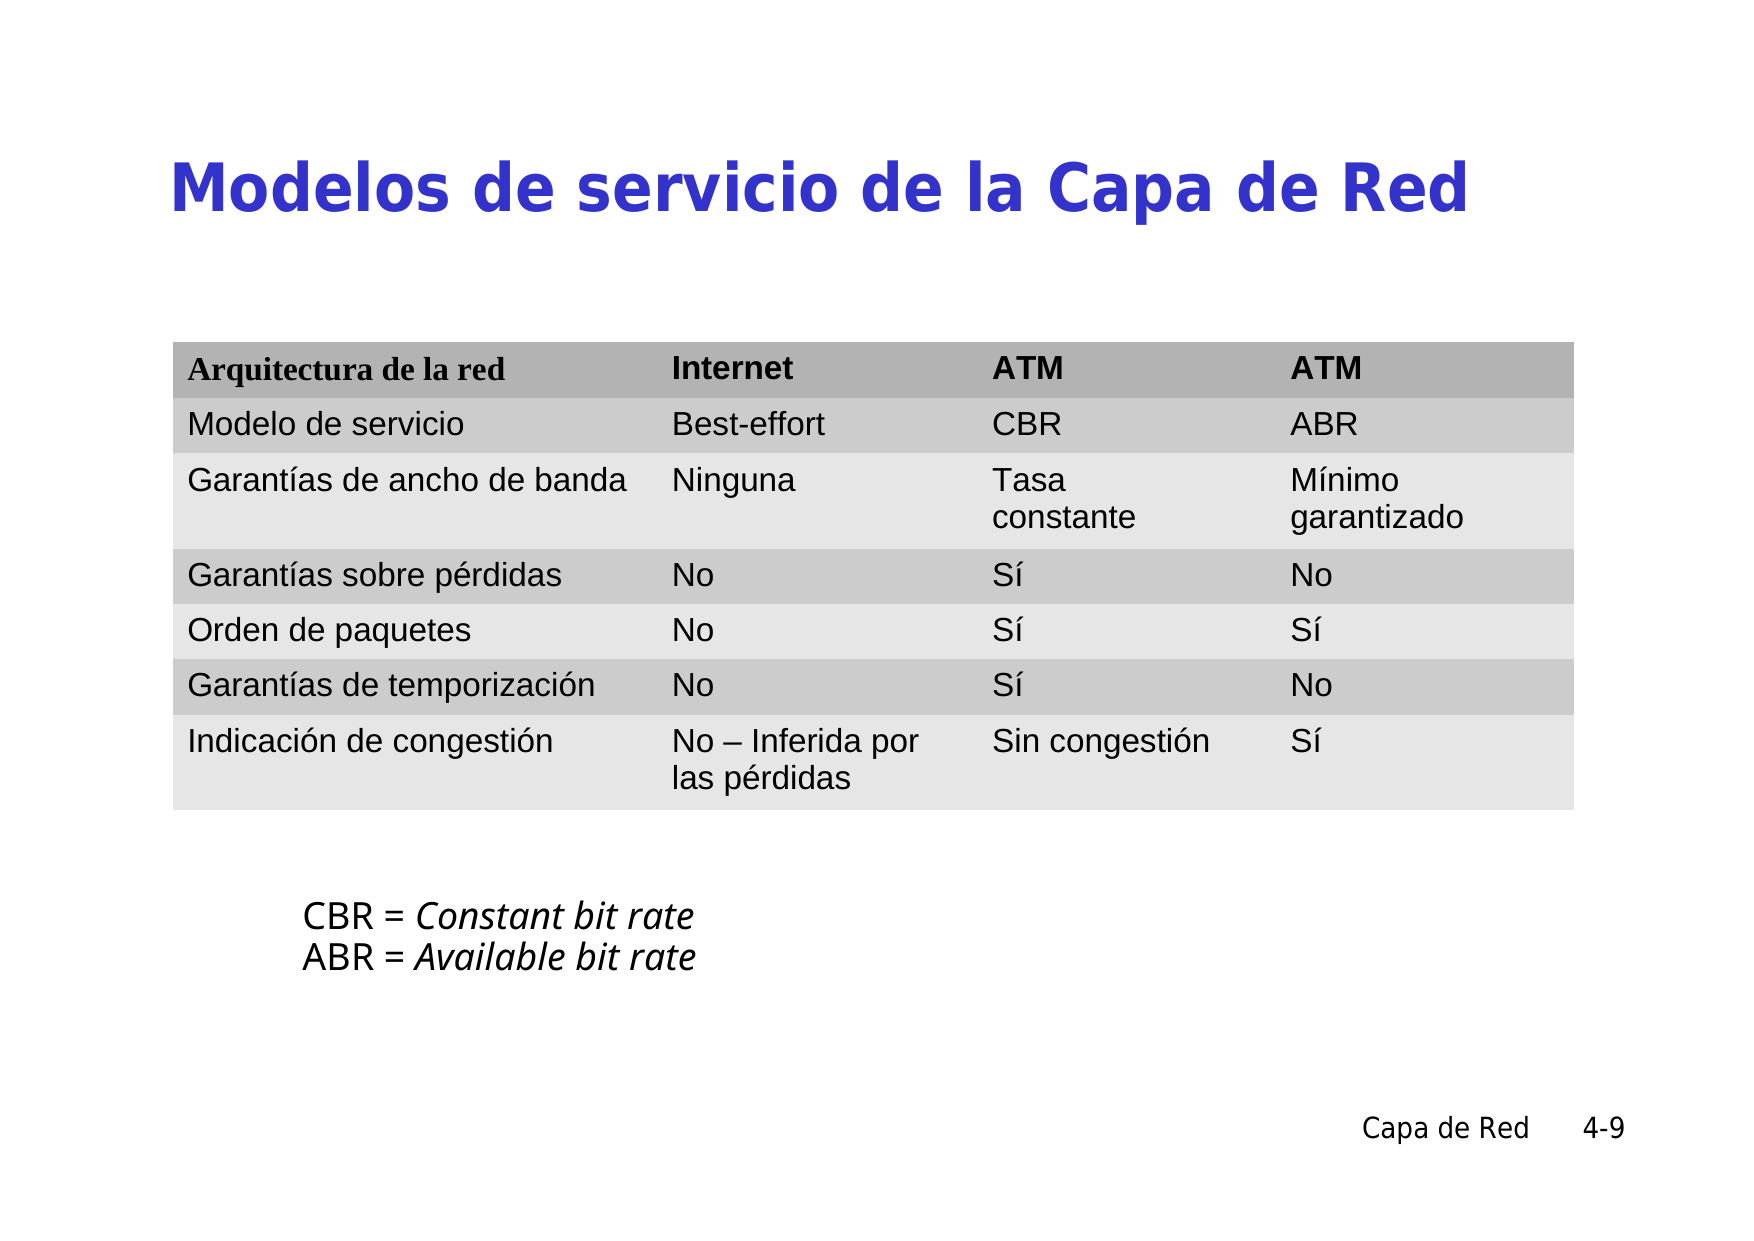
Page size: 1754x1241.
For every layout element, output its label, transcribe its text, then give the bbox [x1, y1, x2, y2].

table_header Arquitectura de la red [173, 342, 657, 398]
table_cell Modelo de servicio [173, 398, 657, 453]
table_cell No [1276, 659, 1574, 715]
table_cell ABR [1276, 398, 1574, 453]
table_header ATM [1276, 342, 1574, 398]
table_cell No [657, 549, 977, 604]
table_cell Sí [977, 549, 1276, 604]
table_cell Sí [977, 604, 1276, 659]
table_cell Sí [1276, 715, 1574, 810]
table_header ATM [977, 342, 1276, 398]
table_cell No – Inferida por las pérdidas [657, 715, 977, 810]
text_box CBR = Constant bit rate ABR = Available bit rate [287, 889, 713, 987]
table_cell No [1276, 549, 1574, 604]
table_cell Orden de paquetes [173, 604, 657, 659]
table_cell Best-effort [657, 398, 977, 453]
table_cell Tasa constante [977, 453, 1276, 549]
table_cell No [657, 659, 977, 715]
table_header Internet [657, 342, 977, 398]
table_cell CBR [977, 398, 1276, 453]
table_cell Indicación de congestión [173, 715, 657, 810]
table_cell Garantías de temporización [173, 659, 657, 715]
table_cell No [657, 604, 977, 659]
table_cell Sí [1276, 604, 1574, 659]
table_cell Garantías de ancho de banda [173, 453, 657, 549]
table_cell Sin congestión [977, 715, 1276, 810]
title Modelos de servicio de la Capa de Red [154, 82, 1545, 297]
table_cell Sí [977, 659, 1276, 715]
table_cell Mínimo garantizado [1276, 453, 1574, 549]
table_cell Ninguna [657, 453, 977, 549]
table_cell Garantías sobre pérdidas [173, 549, 657, 604]
